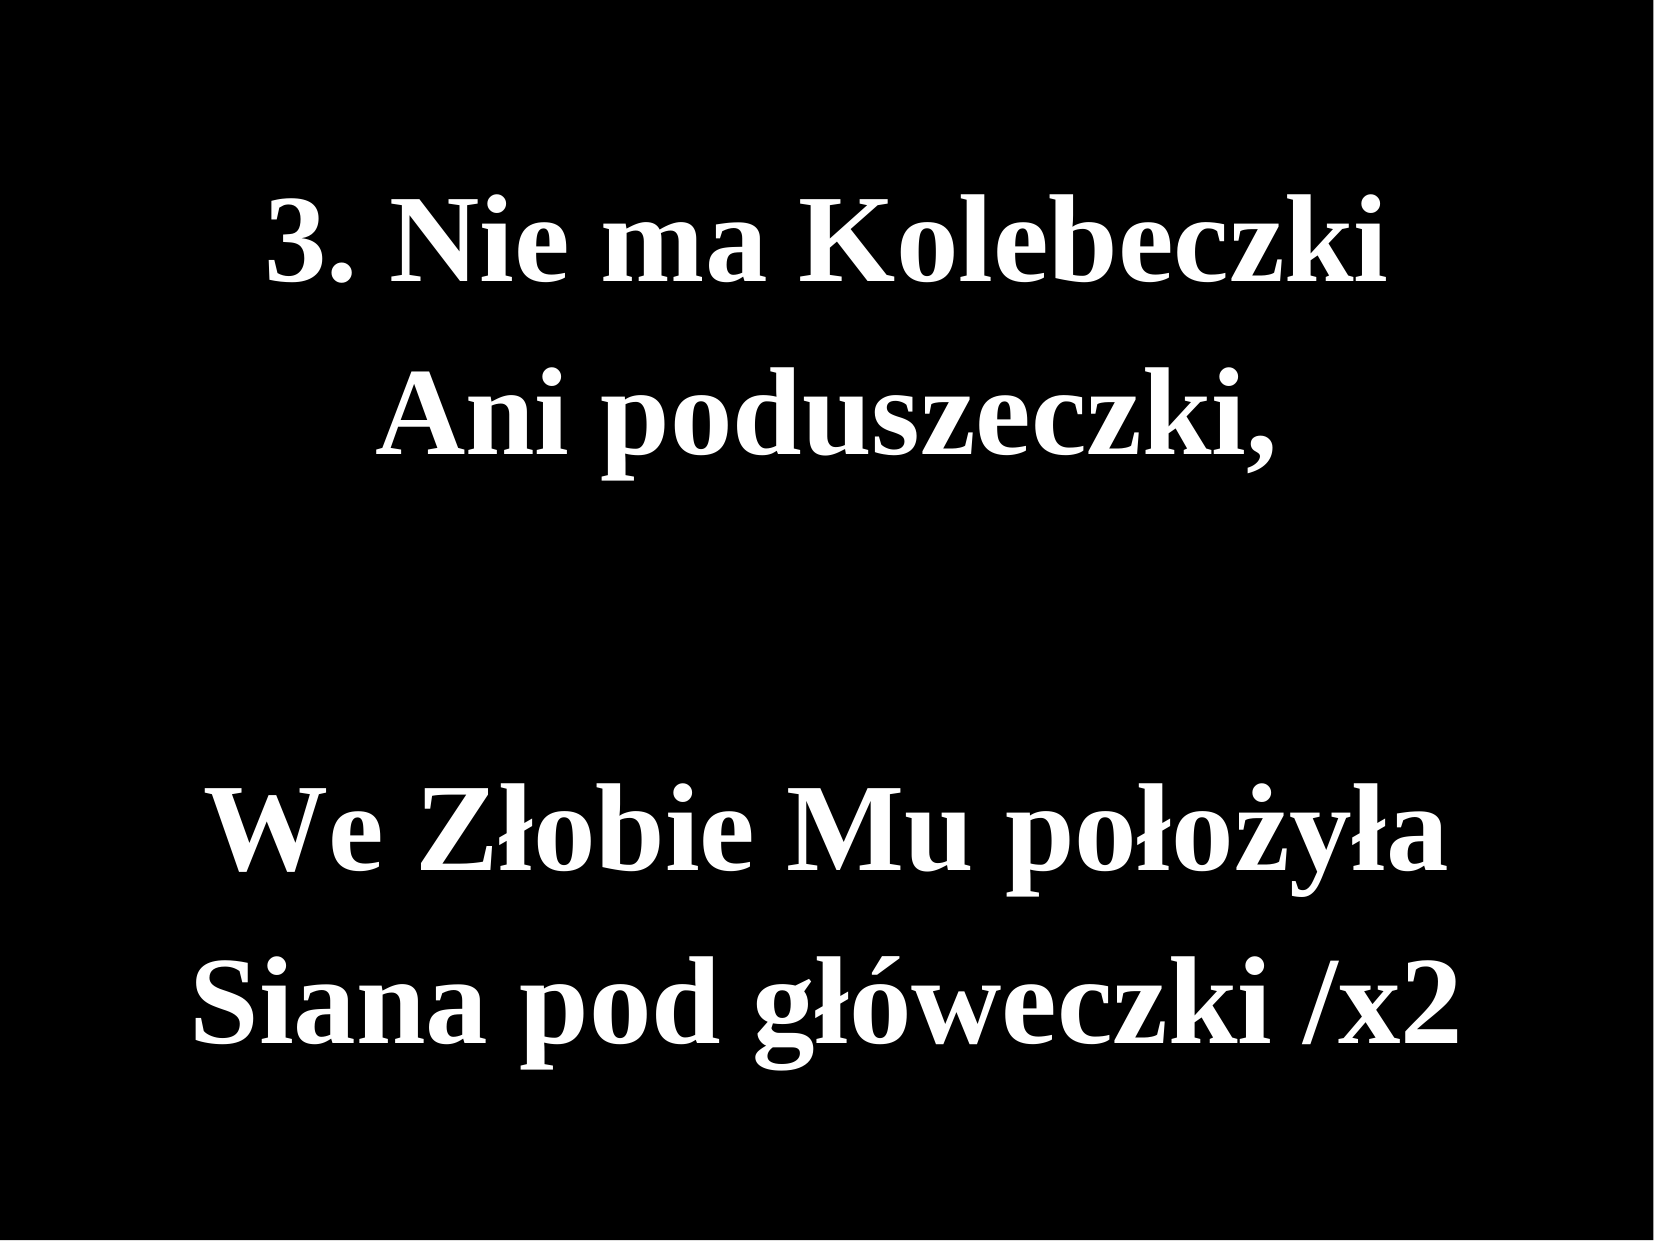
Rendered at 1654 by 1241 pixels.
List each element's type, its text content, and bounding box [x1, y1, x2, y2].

title 3. Nie ma Kolebeczki ppp Ani poduszeczki, We Złobie Mu położyła ppp Siana pod główeczki /x2 [0, 0, 1654, 1241]
